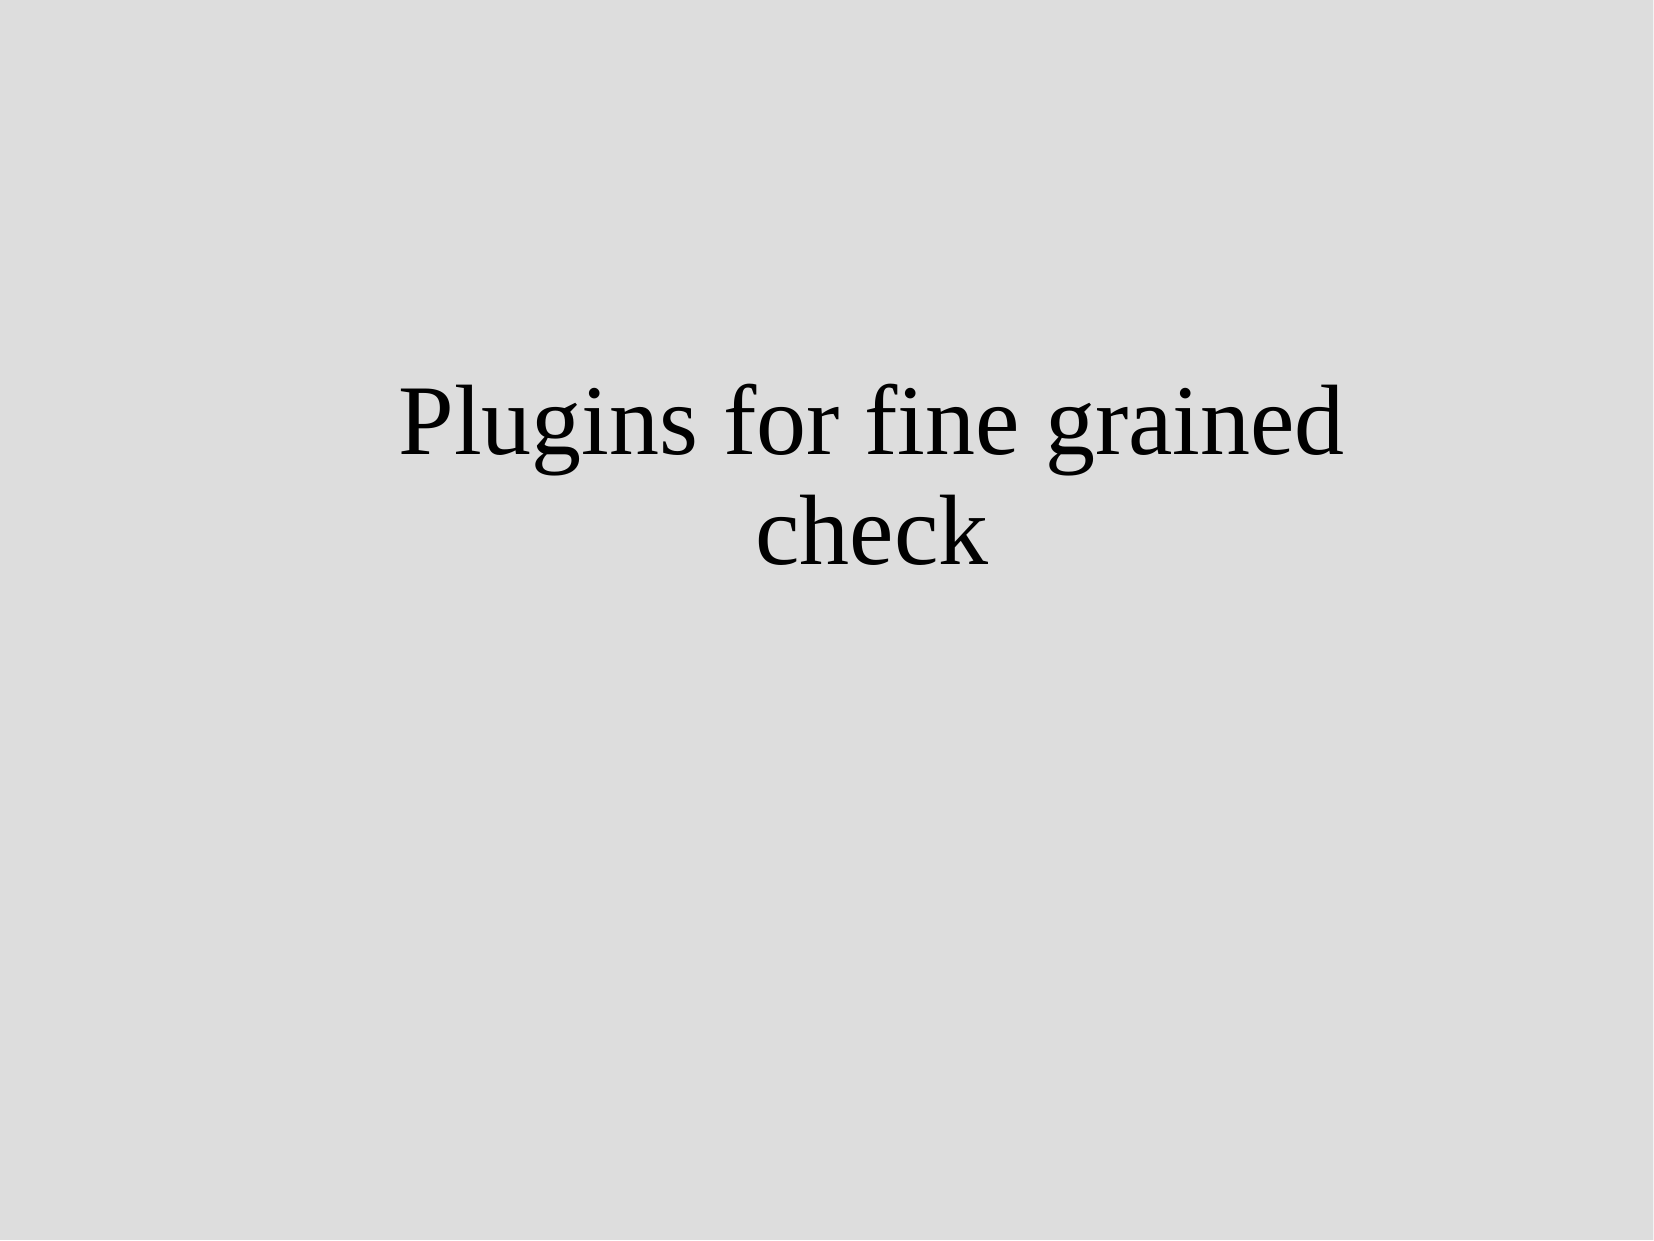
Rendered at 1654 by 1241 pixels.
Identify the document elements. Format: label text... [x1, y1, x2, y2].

text_box Plugins for fine grained check [271, 357, 1473, 595]
subtitle [82, 49, 1571, 1010]
